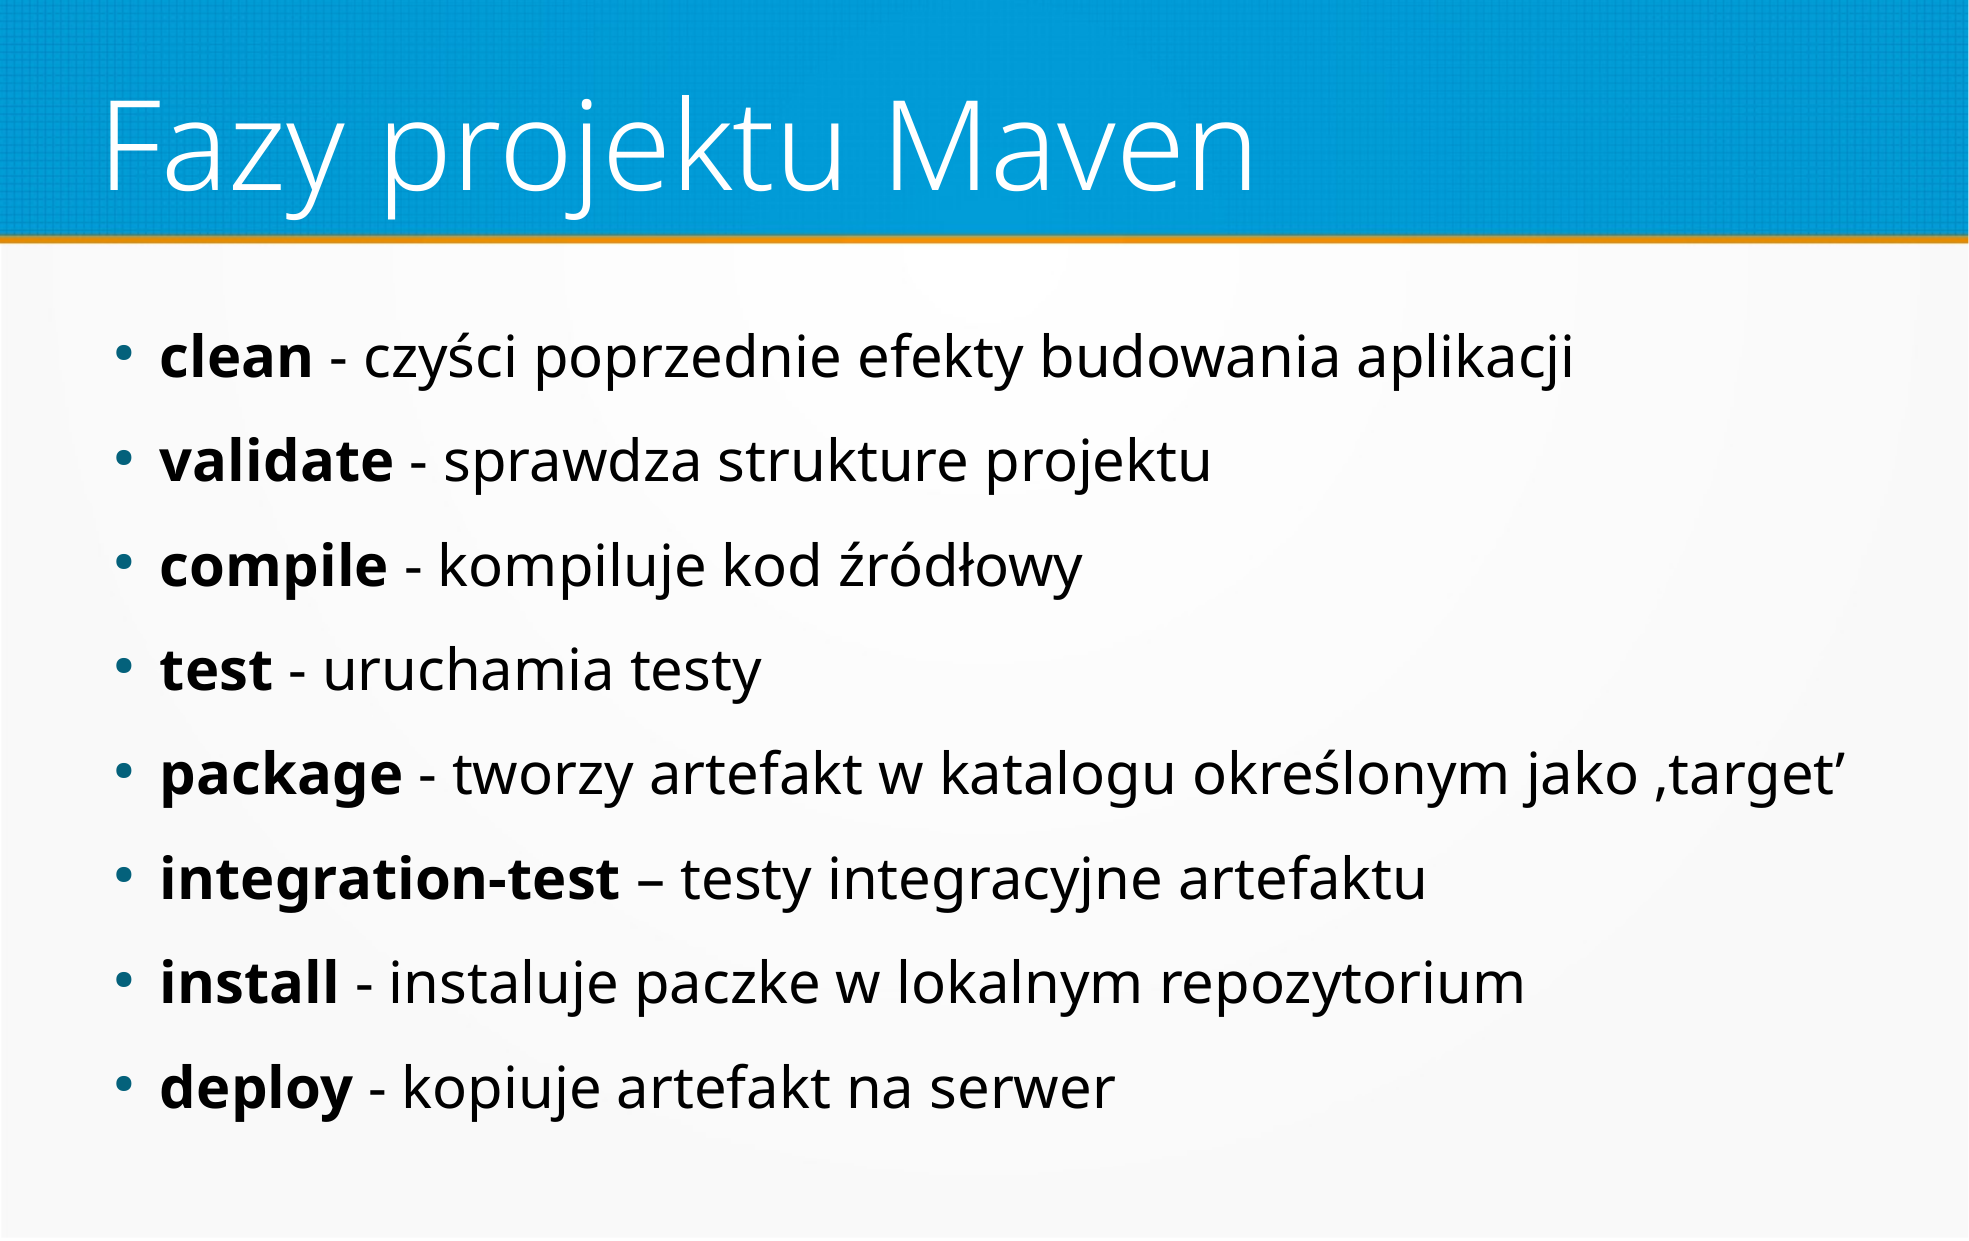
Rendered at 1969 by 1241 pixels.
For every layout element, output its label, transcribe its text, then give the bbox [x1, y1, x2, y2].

picture [0, 233, 1969, 1241]
title Fazy projektu Maven [98, 19, 1870, 227]
list clean - czyści poprzednie efekty budowania aplikacji validate - sprawdza strukture projektu compile - kompiluje kod źródłowy test - uruchamia testy package - tworzy artefakt w katalogu określonym jako ‚target’ integration-test – testy integracyjne artefaktu install - instaluje paczke w lokalnym repozytorium deploy - kopiuje artefakt na serwer [98, 315, 1861, 1156]
